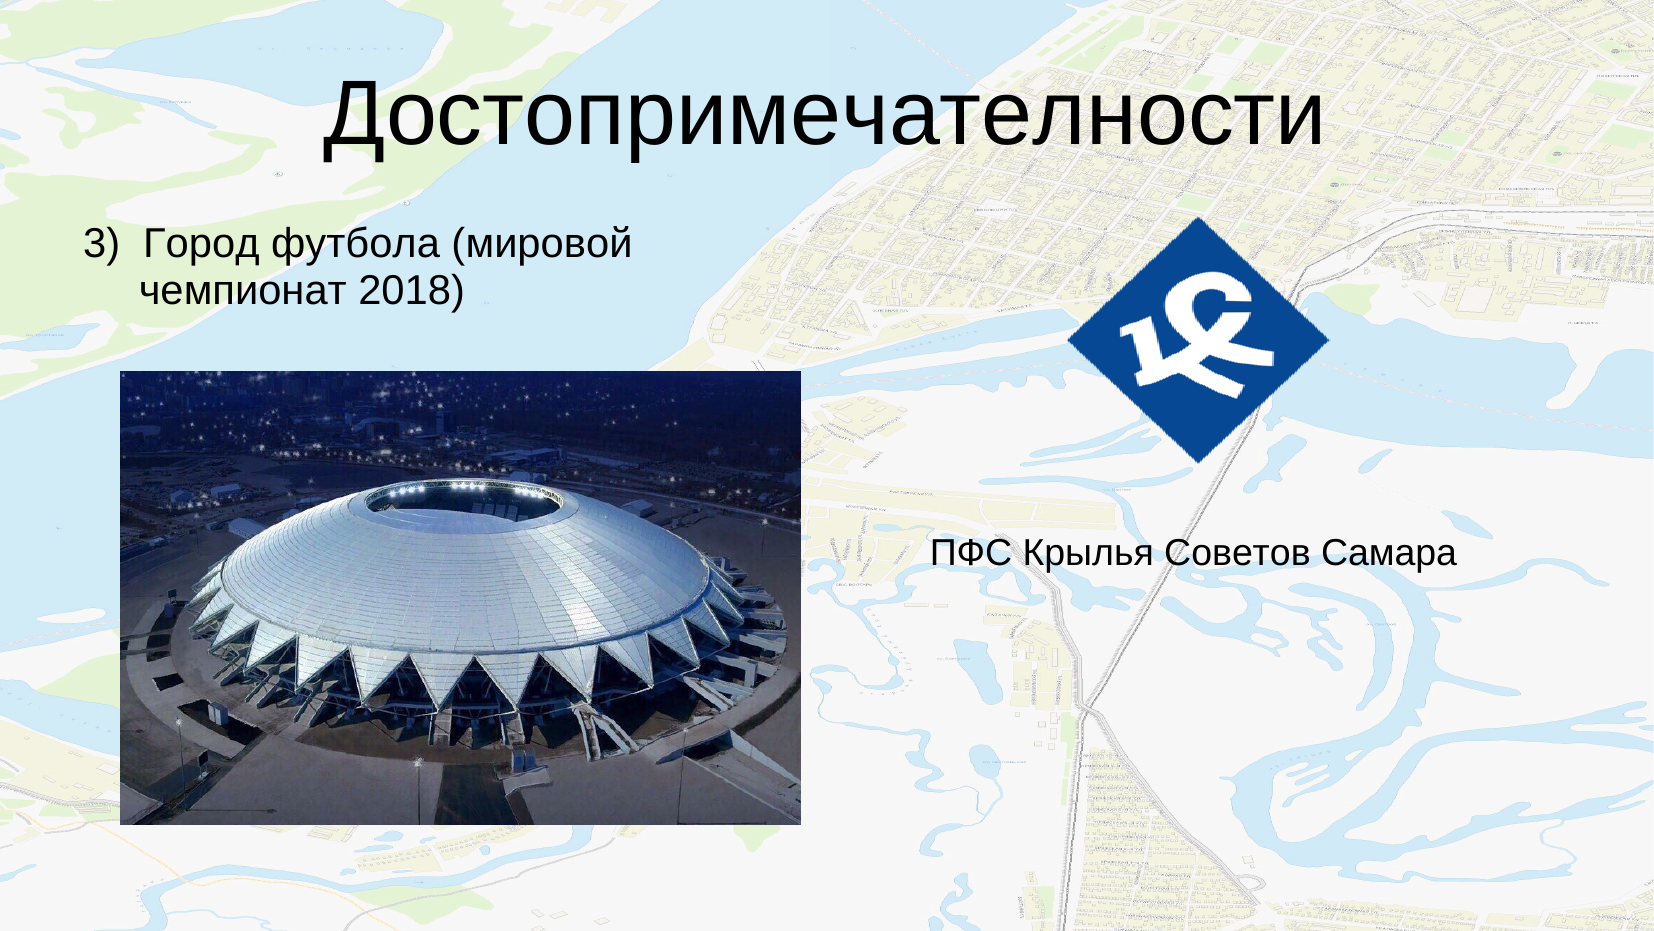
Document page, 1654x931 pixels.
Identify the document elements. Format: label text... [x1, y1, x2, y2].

text_box ПФС Крылья Советов Самара [915, 525, 1546, 582]
title Достопримечателности [82, 36, 1570, 192]
picture [1044, 209, 1351, 467]
picture [120, 371, 801, 826]
list Город футбола (мировой чемпионат 2018) [82, 217, 809, 757]
